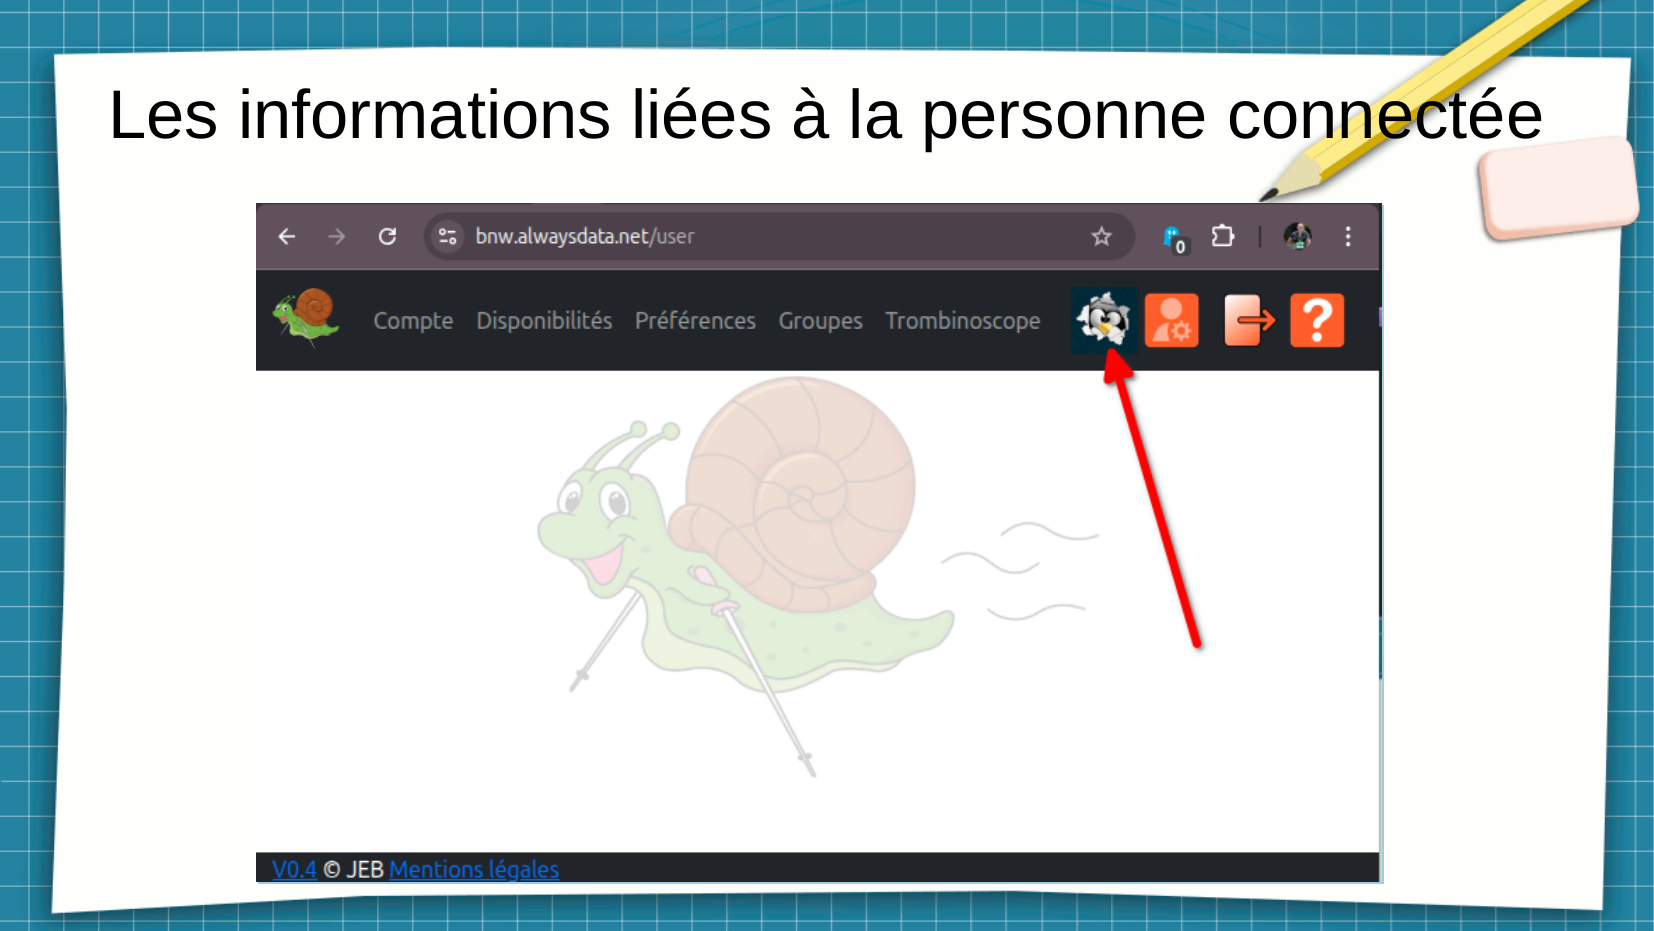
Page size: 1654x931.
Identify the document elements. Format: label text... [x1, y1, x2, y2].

picture [0, 0, 1654, 931]
title Les informations liées à la personne connectée [82, 37, 1571, 193]
